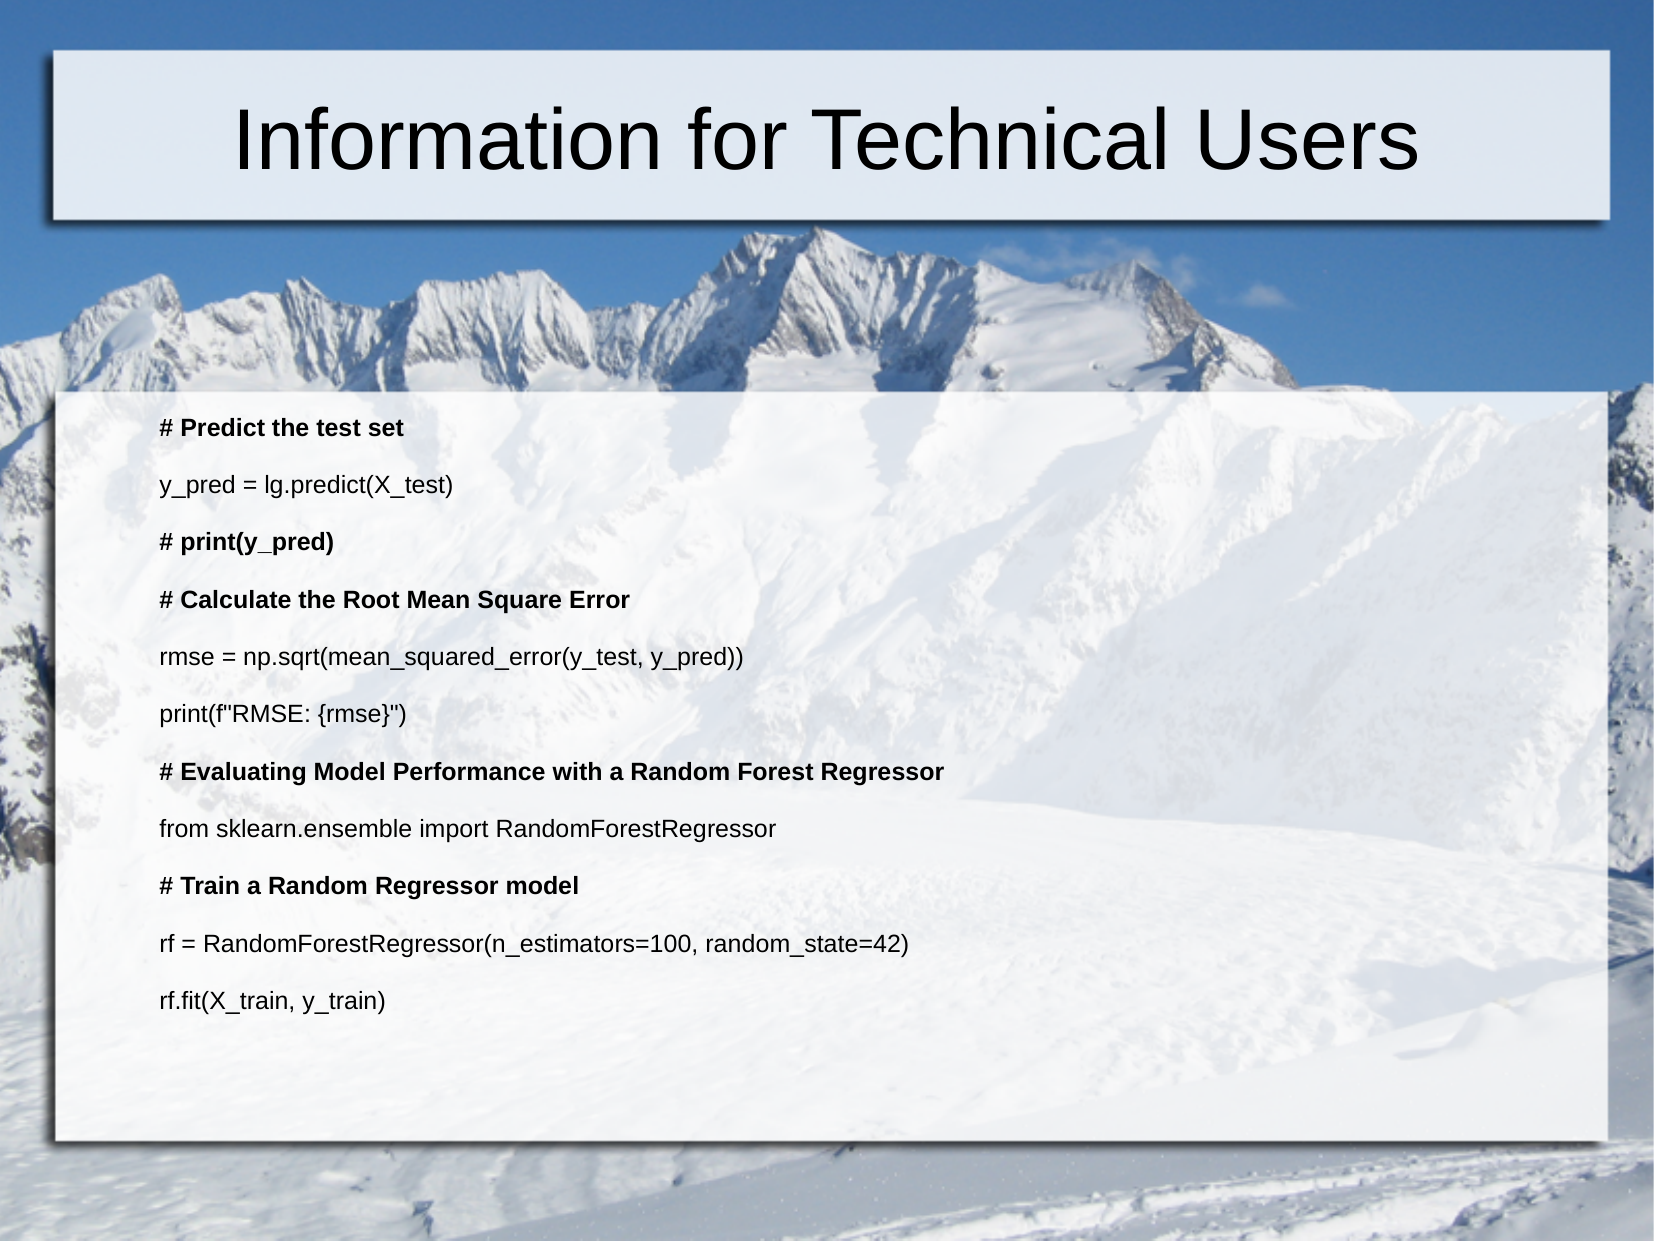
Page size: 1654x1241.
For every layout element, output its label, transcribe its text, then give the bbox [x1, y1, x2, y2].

list # Predict the test set y_pred = lg.predict(X_test) # print(y_pred) # Calculate the Root Mean Square Error rmse = np.sqrt(mean_squared_error(y_test, y_pred)) print(f"RMSE: {rmse}") # Evaluating Model Performance with a Random Forest Regressor from sklearn.ensemble import RandomForestRegressor # Train a Random Regressor model rf = RandomForestRegressor(n_estimators=100, random_state=42) rf.fit(X_train, y_train) [88, 413, 1571, 1134]
title Information for Technical Users [59, 61, 1595, 219]
picture [0, 0, 1654, 1241]
